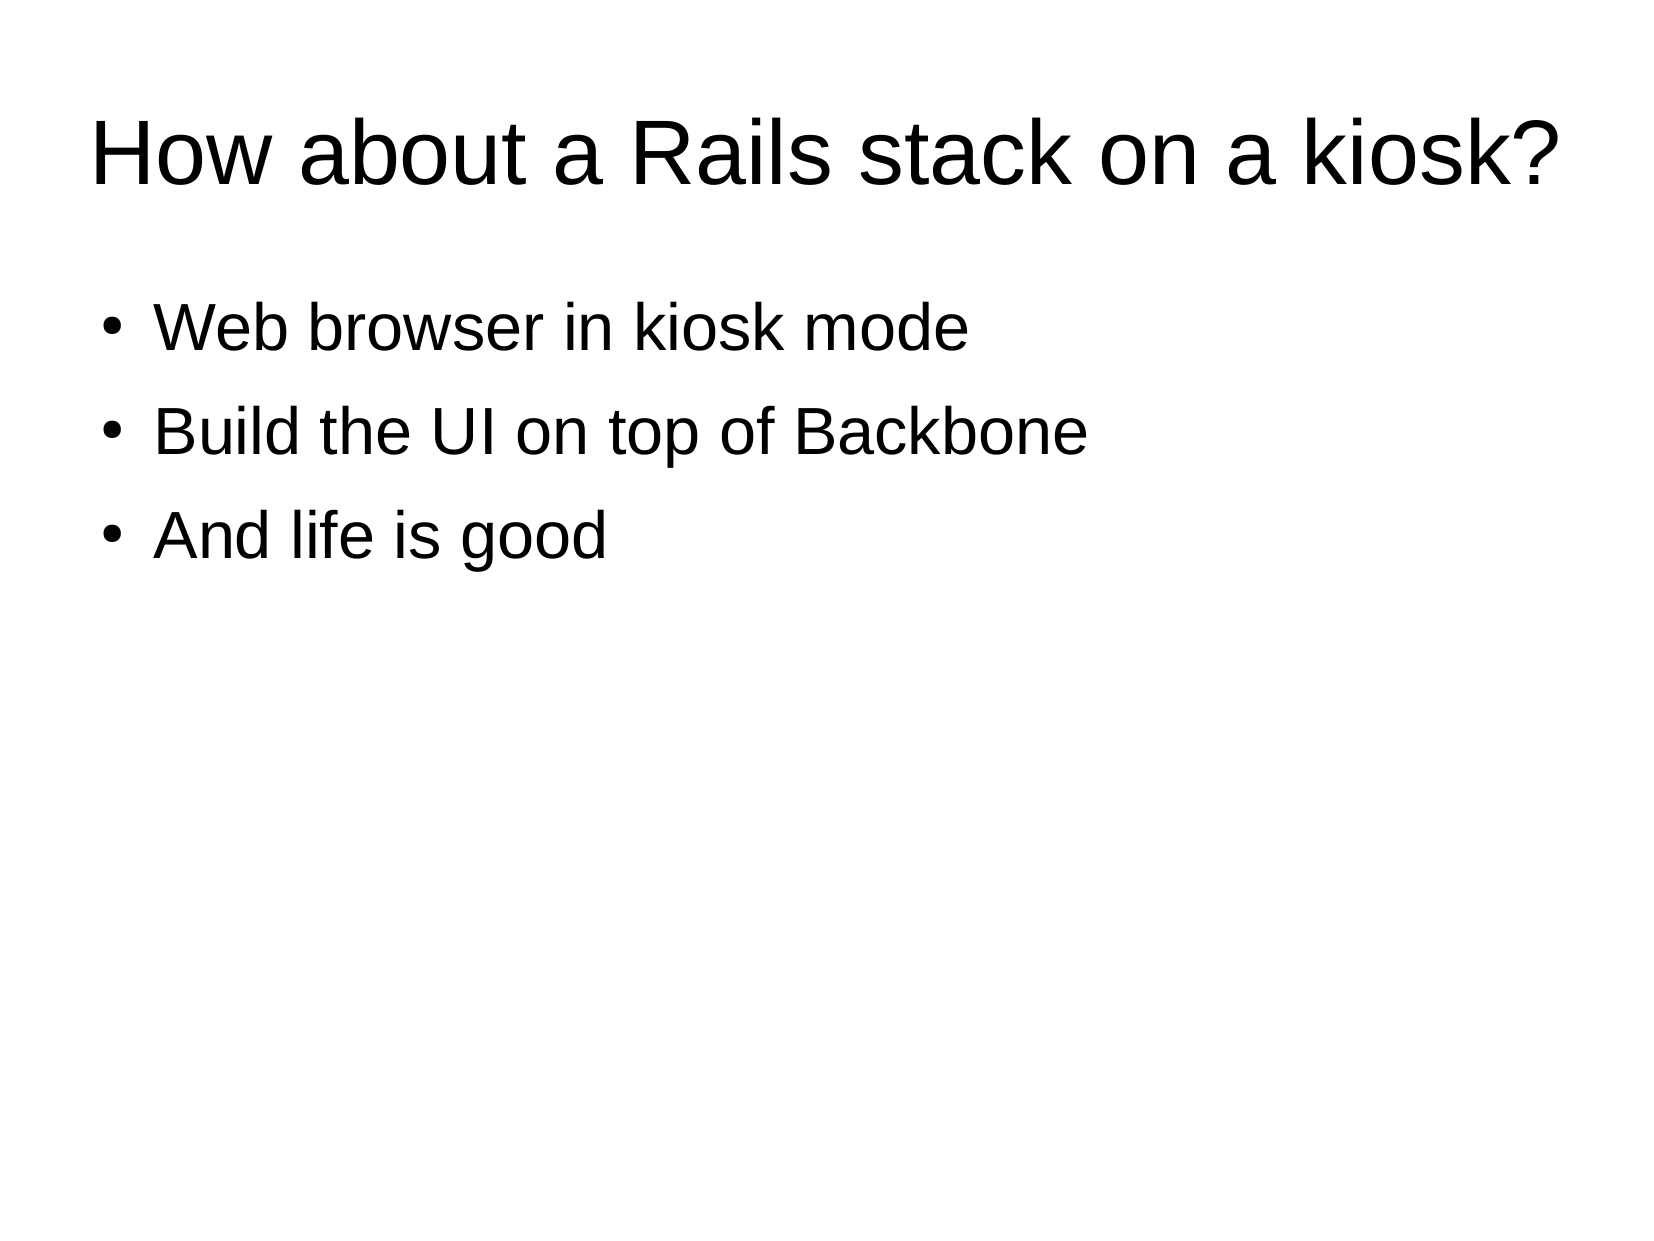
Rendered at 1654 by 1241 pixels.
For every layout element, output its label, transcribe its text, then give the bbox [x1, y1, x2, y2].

list Web browser in kiosk mode Build the UI on top of Backbone And life is good [82, 290, 1571, 1010]
title How about a Rails stack on a kiosk? [82, 49, 1571, 257]
